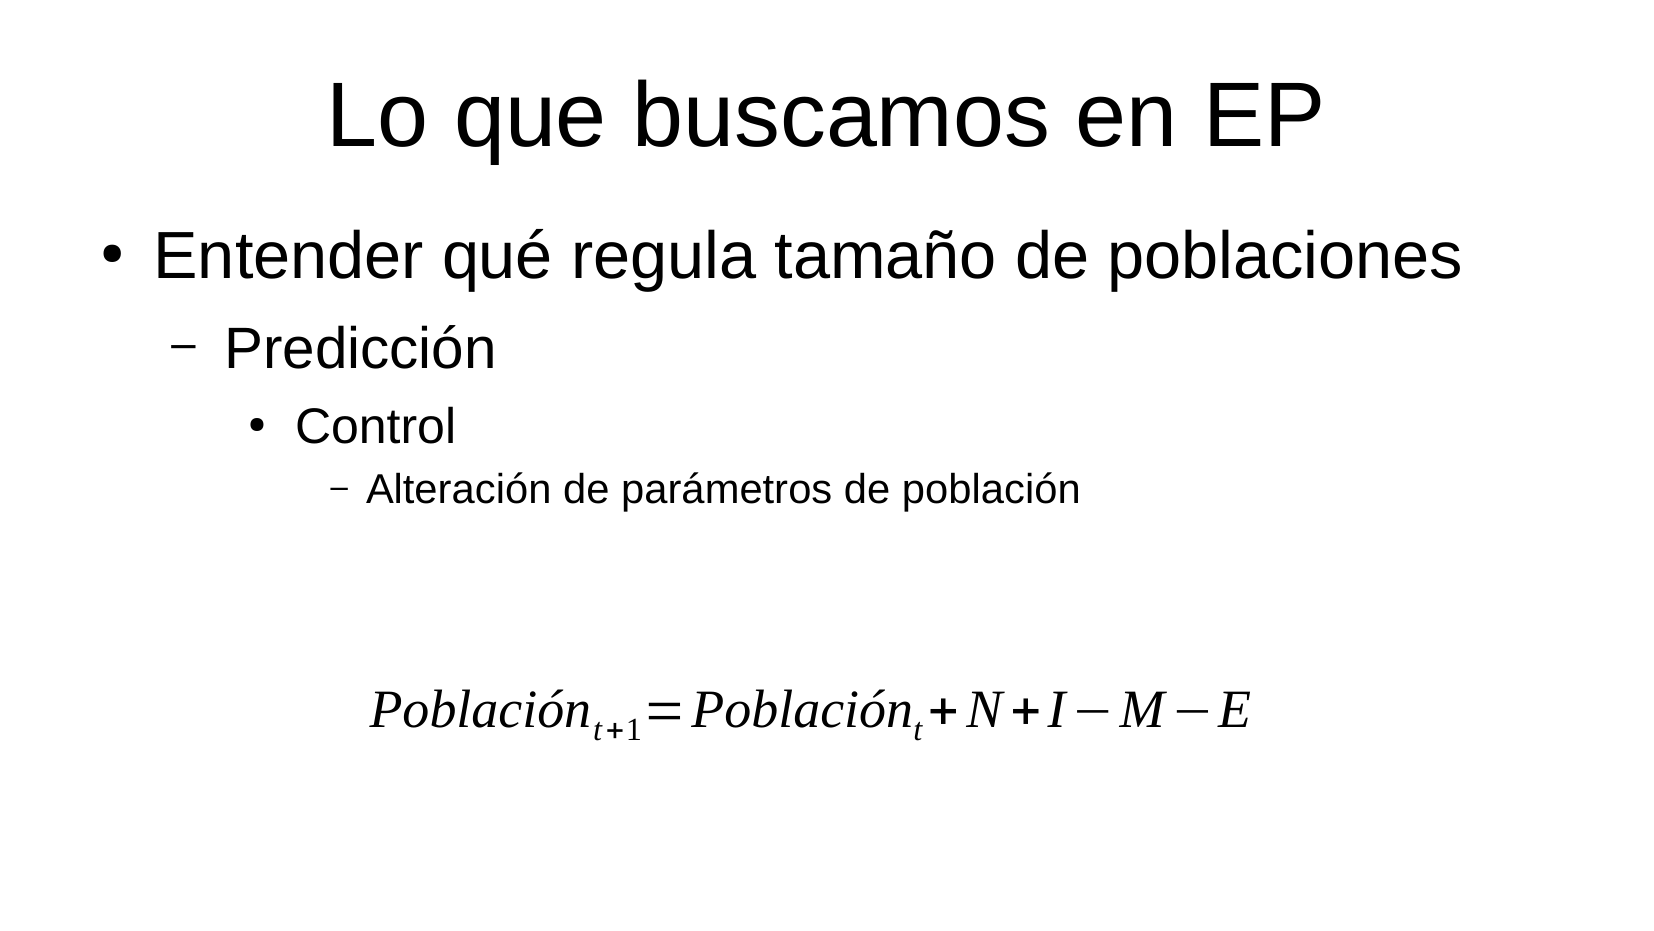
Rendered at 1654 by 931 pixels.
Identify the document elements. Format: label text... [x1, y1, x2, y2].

list Entender qué regula tamaño de poblaciones Predicción Control Alteración de parámetros de población [82, 217, 1571, 758]
title Lo que buscamos en EP [82, 37, 1571, 193]
chart [360, 679, 1260, 747]
